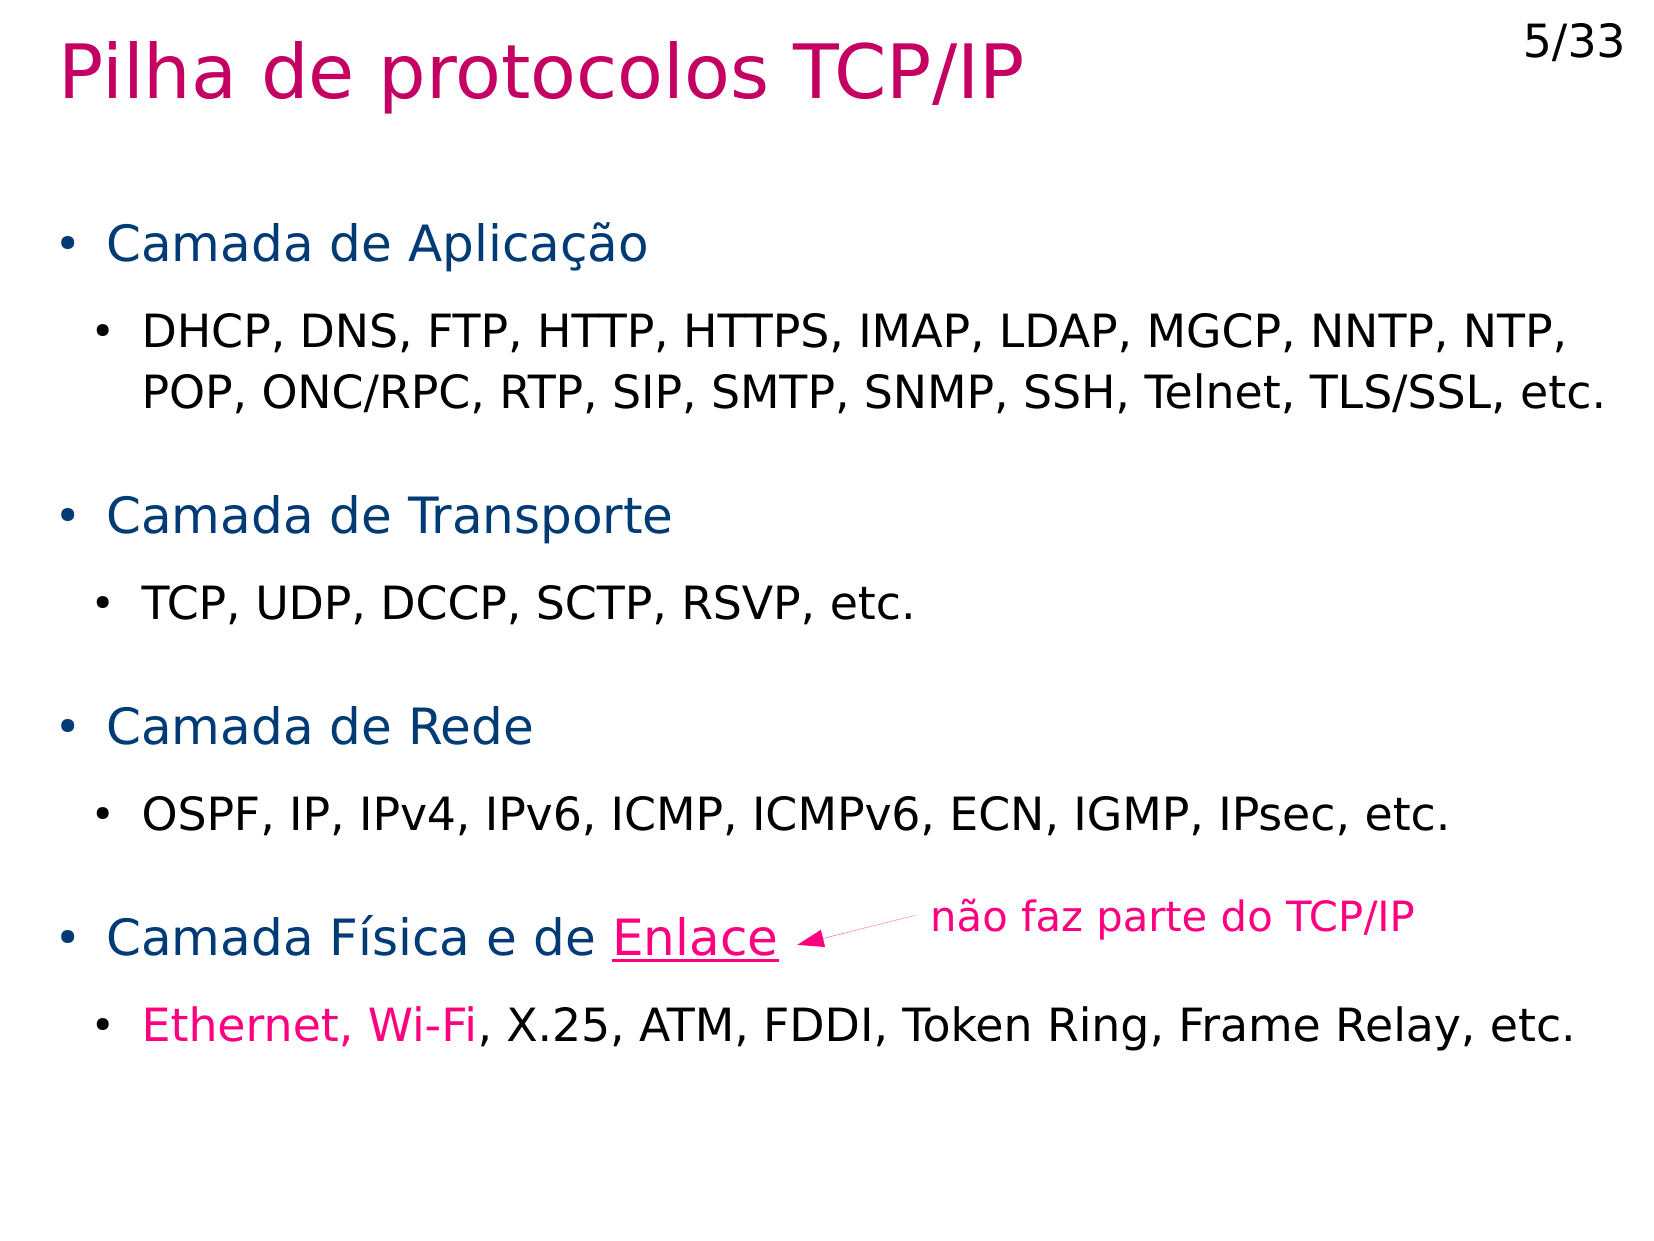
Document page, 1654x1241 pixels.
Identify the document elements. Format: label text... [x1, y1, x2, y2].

list Camada de Aplicação DHCP, DNS, FTP, HTTP, HTTPS, IMAP, LDAP, MGCP, NNTP, NTP, POP, ONC/RPC, RTP, SIP, SMTP, SNMP, SSH, Telnet, TLS/SSL, etc. Camada de Transporte TCP, UDP, DCCP, SCTP, RSVP, etc. Camada de Rede OSPF, IP, IPv4, IPv6, ICMP, ICMPv6, ECN, IGMP, IPsec, etc. Camada Física e de Enlace Ethernet, Wi-Fi, X.25, ATM, FDDI, Token Ring, Frame Relay, etc. [59, 206, 1625, 1211]
title Pilha de protocolos TCP/IP [59, 29, 1625, 148]
text_box não faz parte do TCP/IP [915, 885, 1595, 950]
